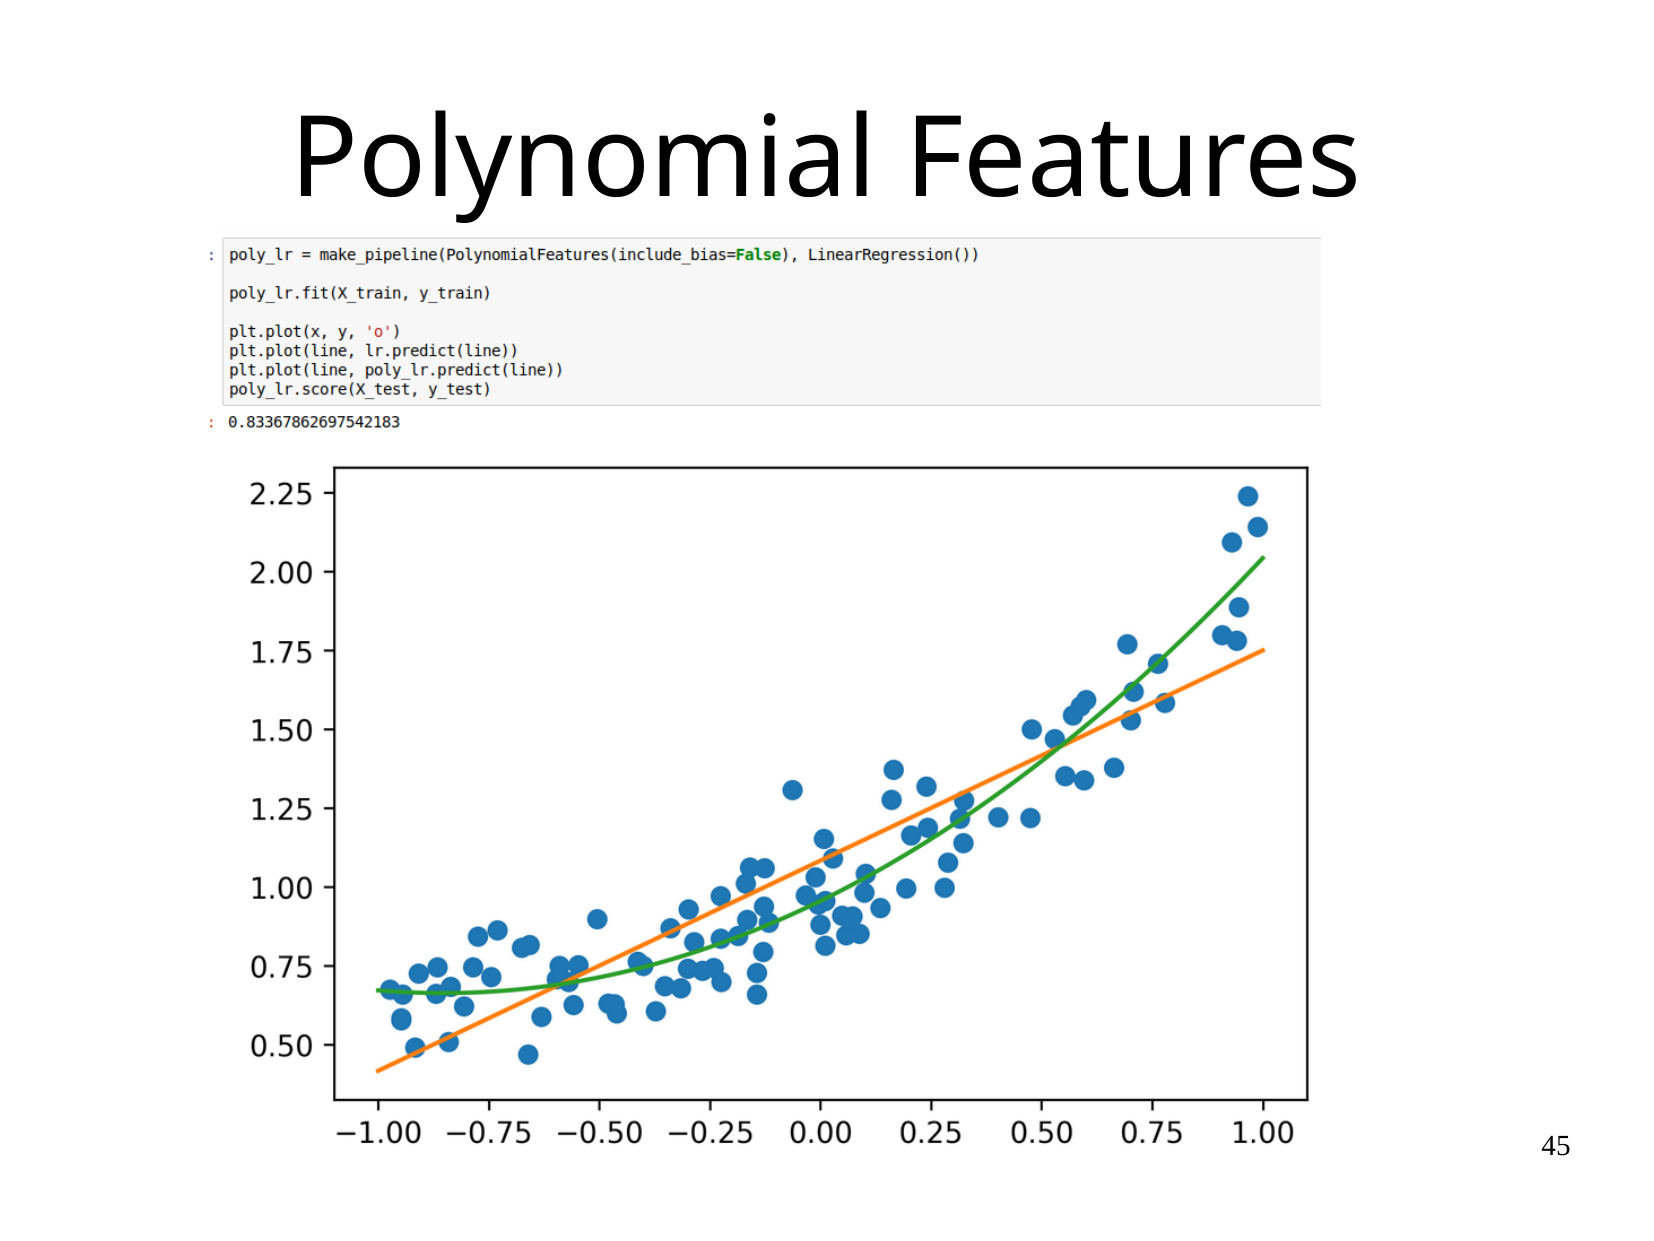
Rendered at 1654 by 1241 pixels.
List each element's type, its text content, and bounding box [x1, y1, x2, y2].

title Polynomial Features [82, 49, 1571, 257]
picture [210, 224, 1321, 1160]
